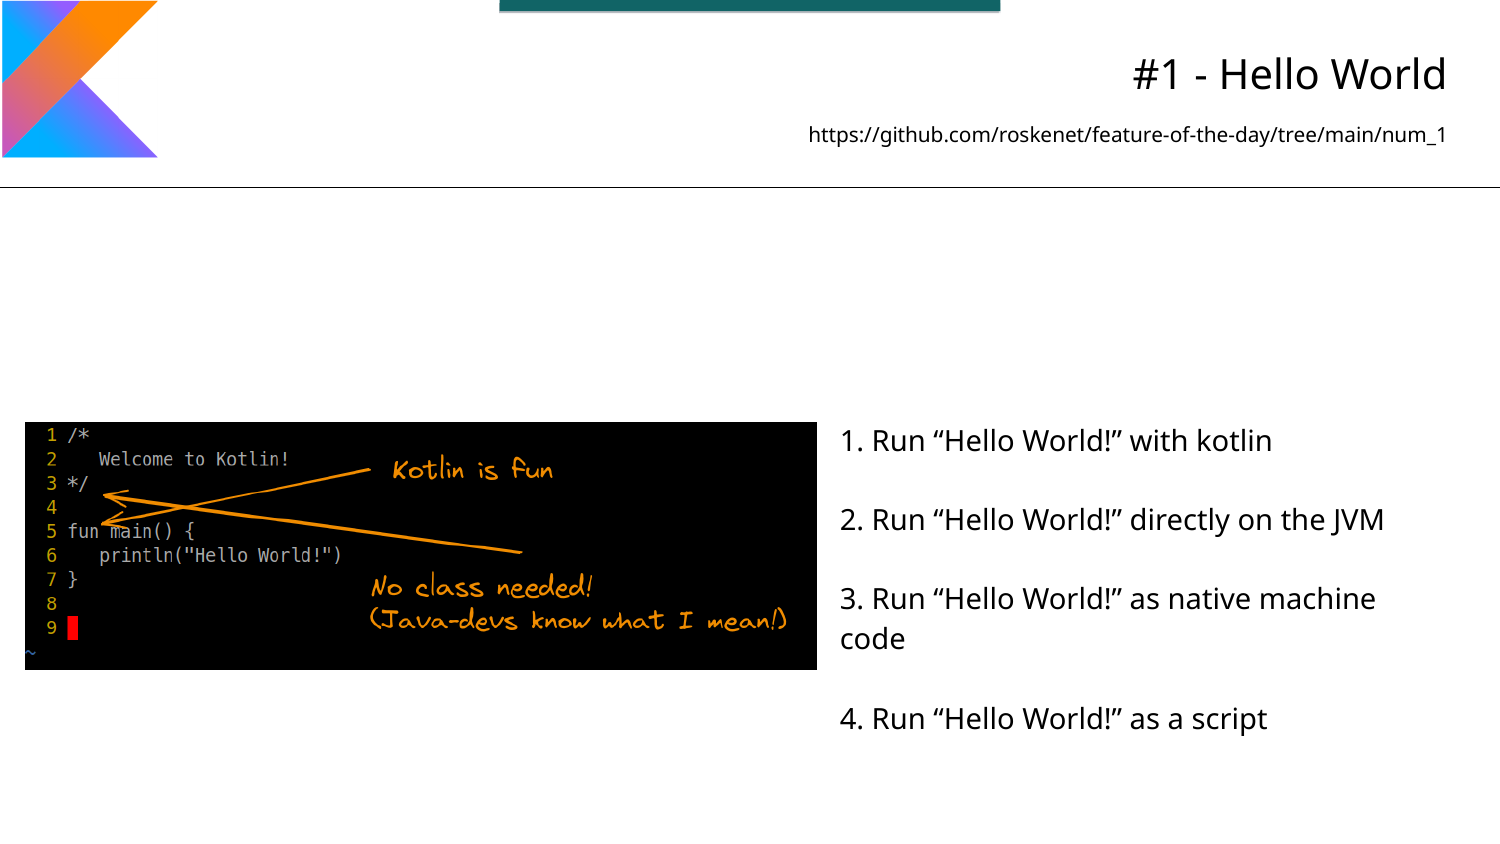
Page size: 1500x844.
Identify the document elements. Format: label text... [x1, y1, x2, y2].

picture [15, 412, 826, 679]
text_box https://github.com/roskenet/feature-of-the-day/tree/main/num_1 [637, 112, 1463, 156]
picture [0, 0, 158, 158]
text_box #1 - Hello World [825, 37, 1463, 112]
text_box 1. Run “Hello World!” with kotlin 2. Run “Hello World!” directly on the JVM 3. Run “Hello World!” as native machine code 4. Run “Hello World!” as a script [825, 412, 1463, 826]
